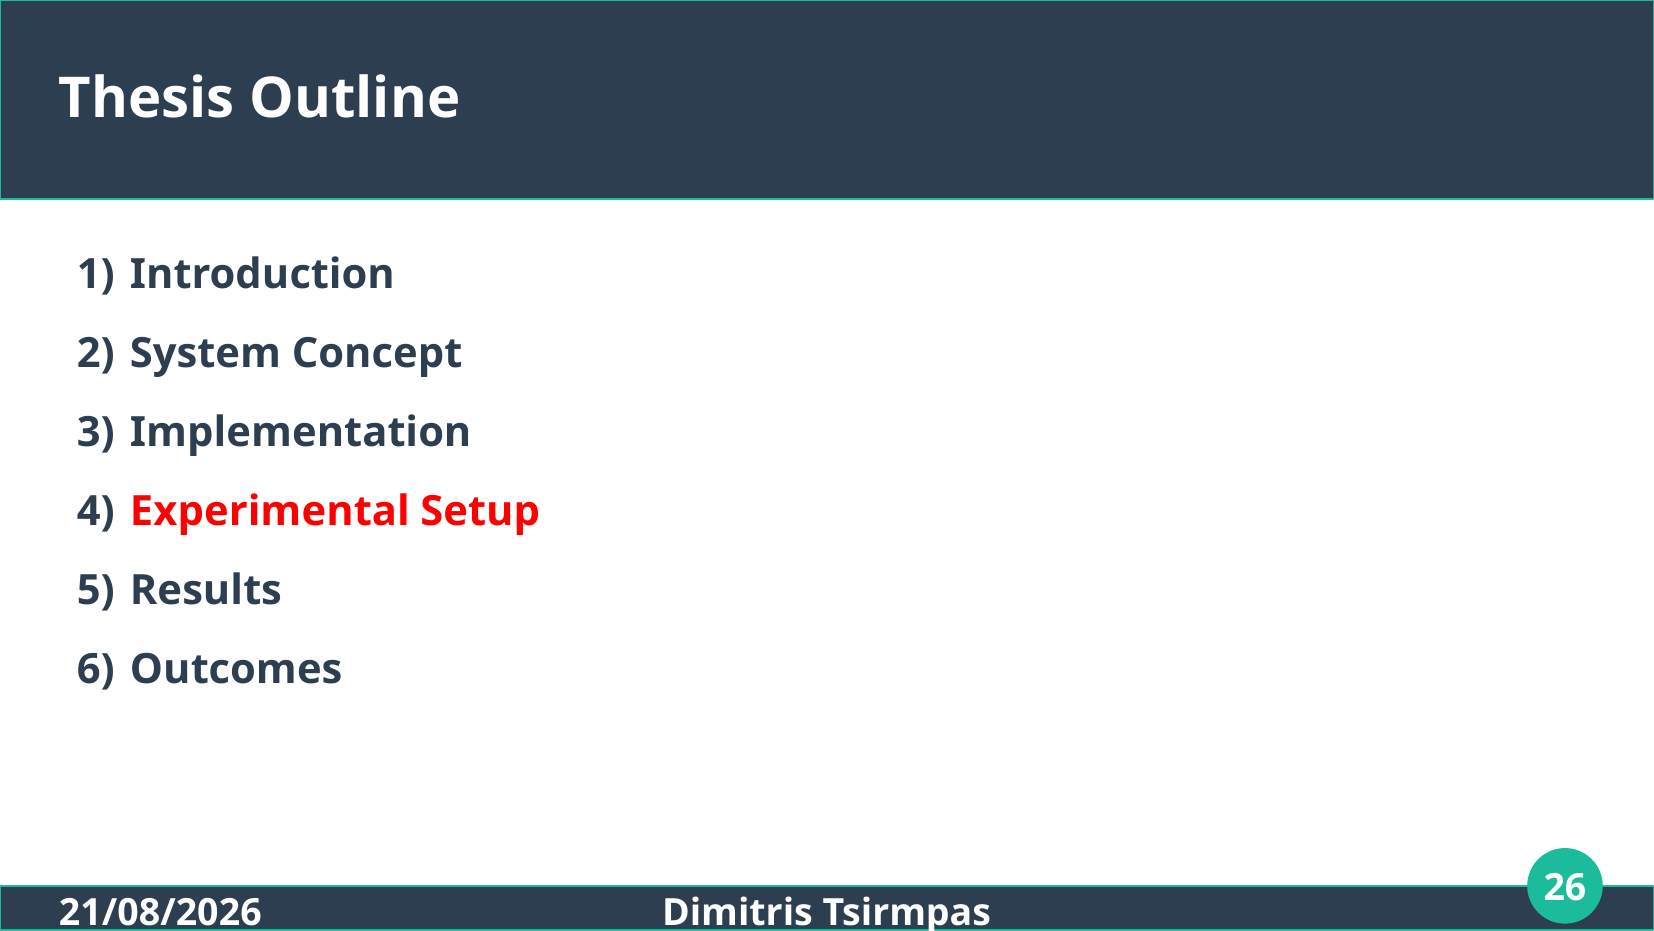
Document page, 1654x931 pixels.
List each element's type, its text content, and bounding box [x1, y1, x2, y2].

title Thesis Outline [59, 37, 1595, 155]
list Introduction System Concept Implementation Experimental Setup Results Outcomes [59, 243, 1595, 864]
